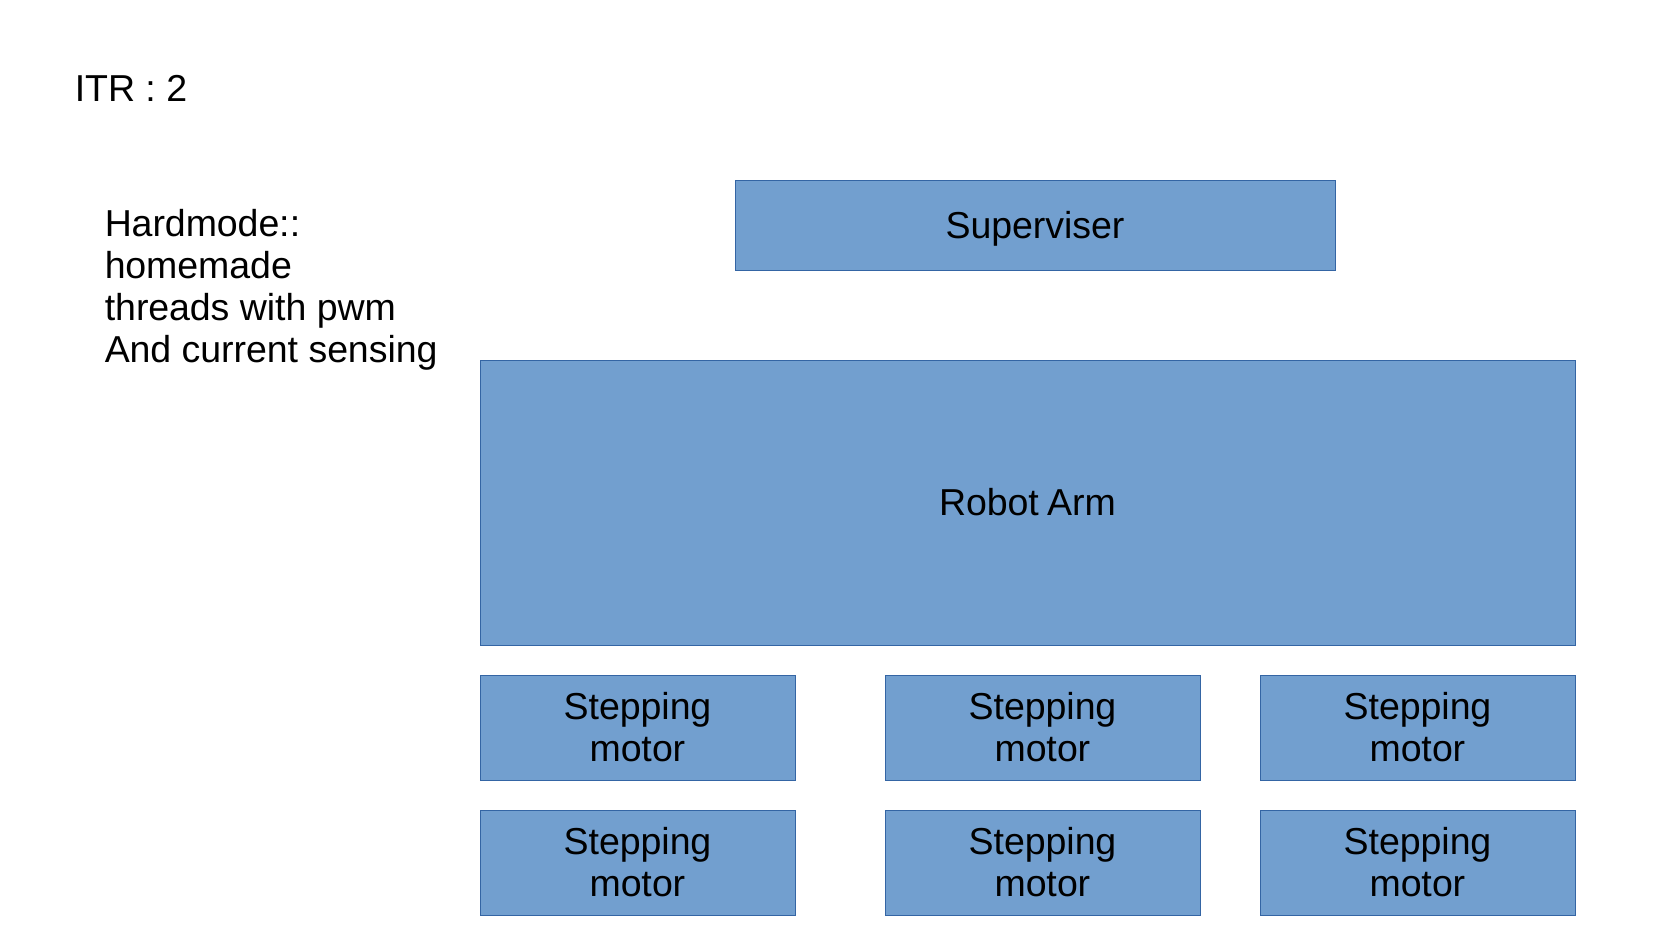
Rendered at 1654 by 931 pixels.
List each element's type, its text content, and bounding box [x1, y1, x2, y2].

text_box Stepping motor [480, 810, 796, 916]
text_box Hardmode:: homemade threads with pwm And current sensing [90, 195, 453, 378]
text_box Stepping motor [885, 675, 1201, 781]
text_box Stepping motor [885, 810, 1201, 916]
text_box ITR : 2 [60, 60, 346, 117]
text_box Superviser [735, 180, 1336, 271]
text_box Stepping motor [1260, 675, 1576, 781]
text_box Stepping motor [1260, 810, 1576, 916]
text_box Stepping motor [480, 675, 796, 781]
text_box Robot Arm [480, 360, 1576, 646]
